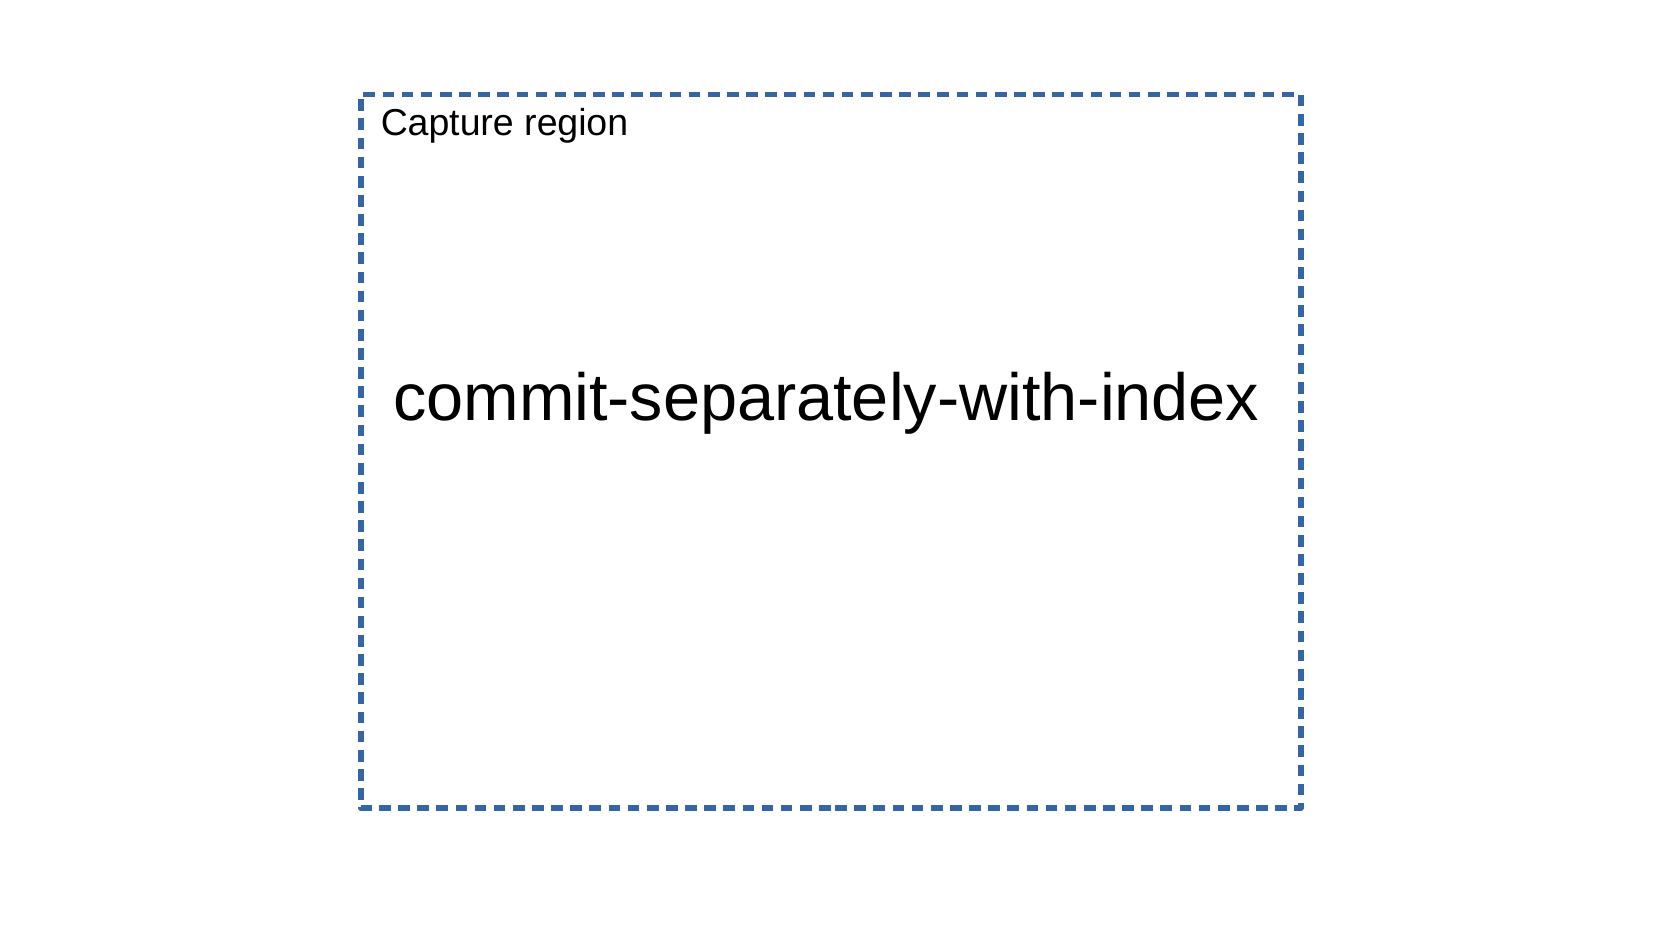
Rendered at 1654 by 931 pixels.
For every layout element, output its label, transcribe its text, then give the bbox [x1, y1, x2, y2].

subtitle commit-separately-with-index [82, 37, 1571, 757]
text_box Capture region [366, 94, 644, 152]
